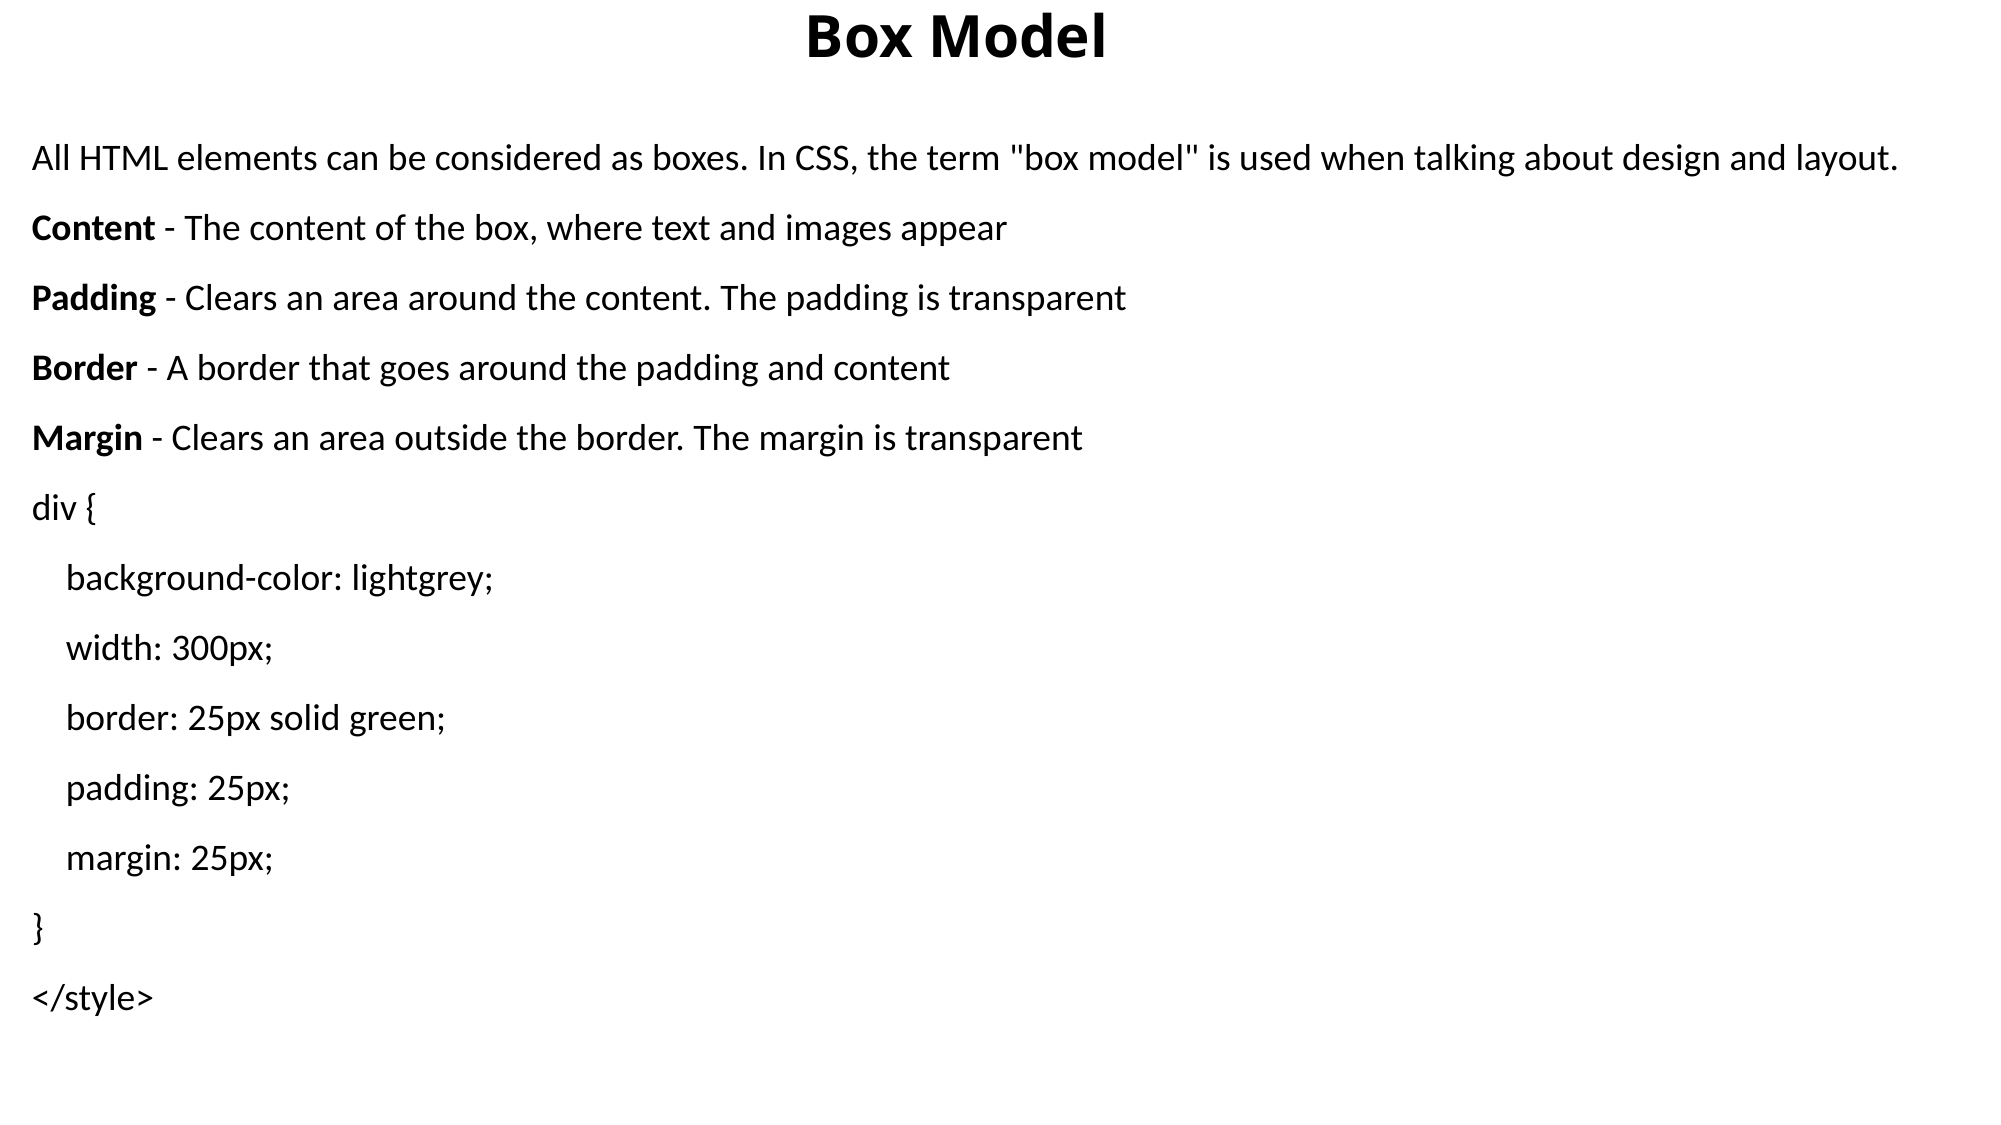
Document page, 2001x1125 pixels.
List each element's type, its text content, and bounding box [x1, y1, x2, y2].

title Box Model [271, 0, 1997, 119]
list All HTML elements can be considered as boxes. In CSS, the term "box model" is used when talking about design and layout. Content - The content of the box, where text and images appear Padding - Clears an area around the content. The padding is transparent Border - A border that goes around the padding and content Margin - Clears an area outside the border. The margin is transparent div { background-color: lightgrey; width: 300px; border: 25px solid green; padding: 25px; margin: 25px; } </style> [17, 130, 1978, 1106]
